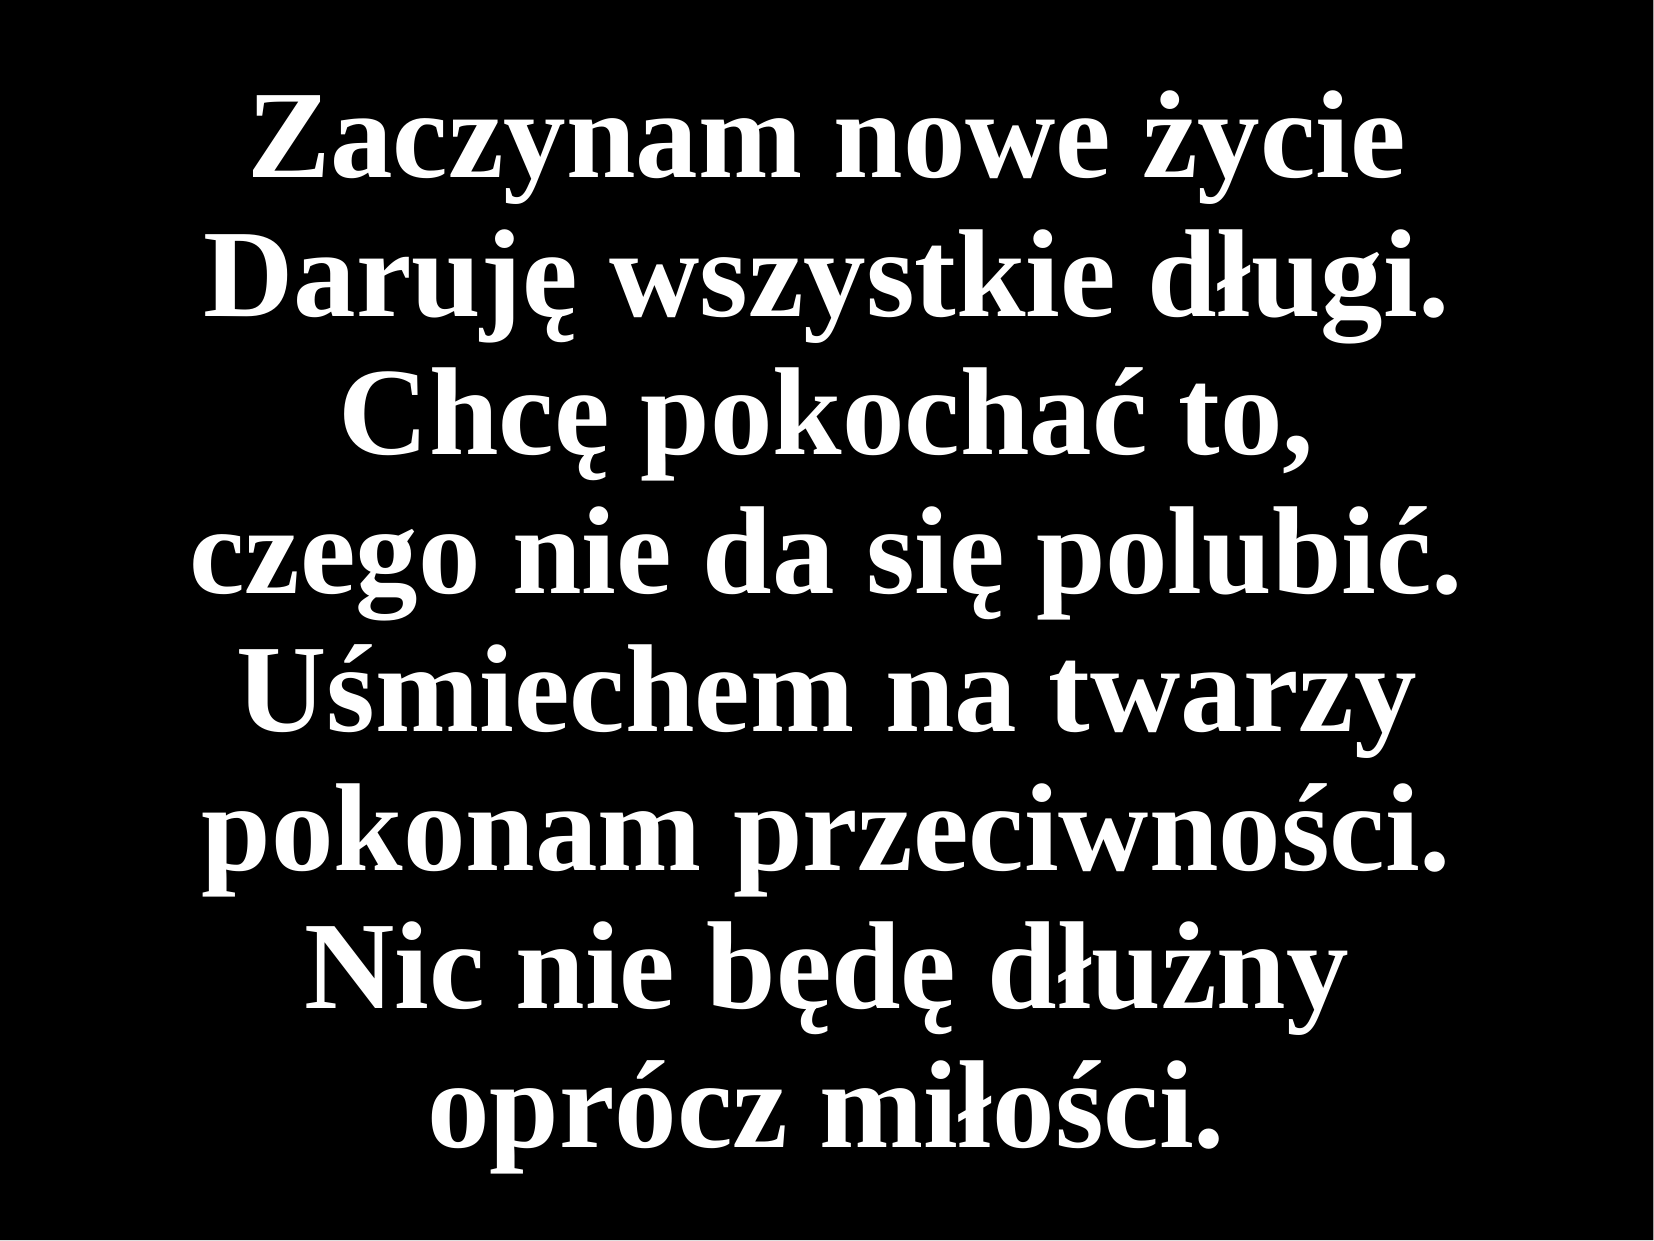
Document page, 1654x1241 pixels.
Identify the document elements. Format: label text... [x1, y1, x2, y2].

title Zaczynam nowe życie Daruję wszystkie długi. Chcę pokochać to, czego nie da się polubić. Uśmiechem na twarzy pokonam przeciwności. Nic nie będę dłużny oprócz miłości. [0, 0, 1654, 1241]
